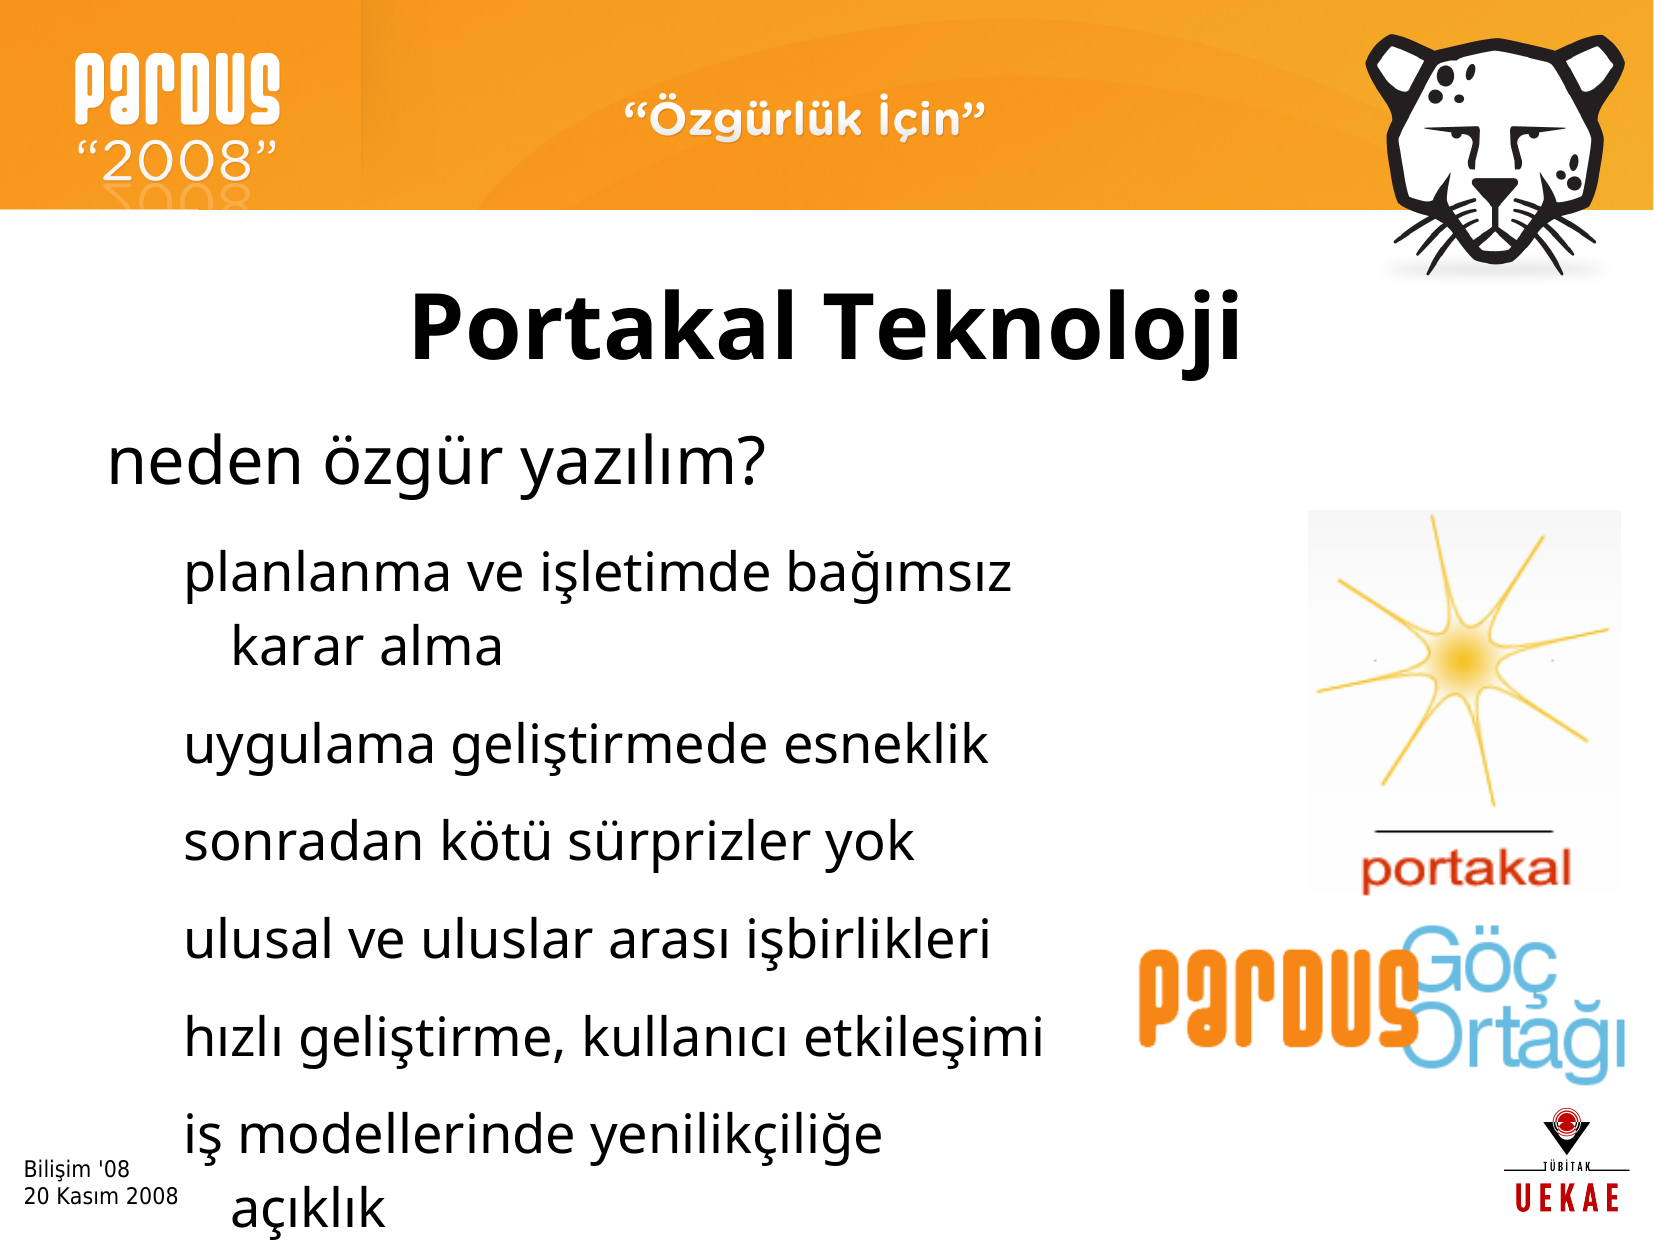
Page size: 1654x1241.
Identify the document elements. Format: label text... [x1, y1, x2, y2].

picture [0, 0, 1654, 293]
picture [1308, 510, 1621, 904]
picture [1121, 915, 1646, 1094]
title Portakal Teknoloji [82, 220, 1571, 428]
list neden özgür yazılım? planlanma ve işletimde bağımsız karar alma uygulama geliştirmede esneklik sonradan kötü sürprizler yok ulusal ve uluslar arası işbirlikleri hızlı geliştirme, kullanıcı etkileşimi iş modellerinde yenilikçiliğe açıklık [88, 413, 1152, 1206]
picture [1500, 1104, 1634, 1215]
